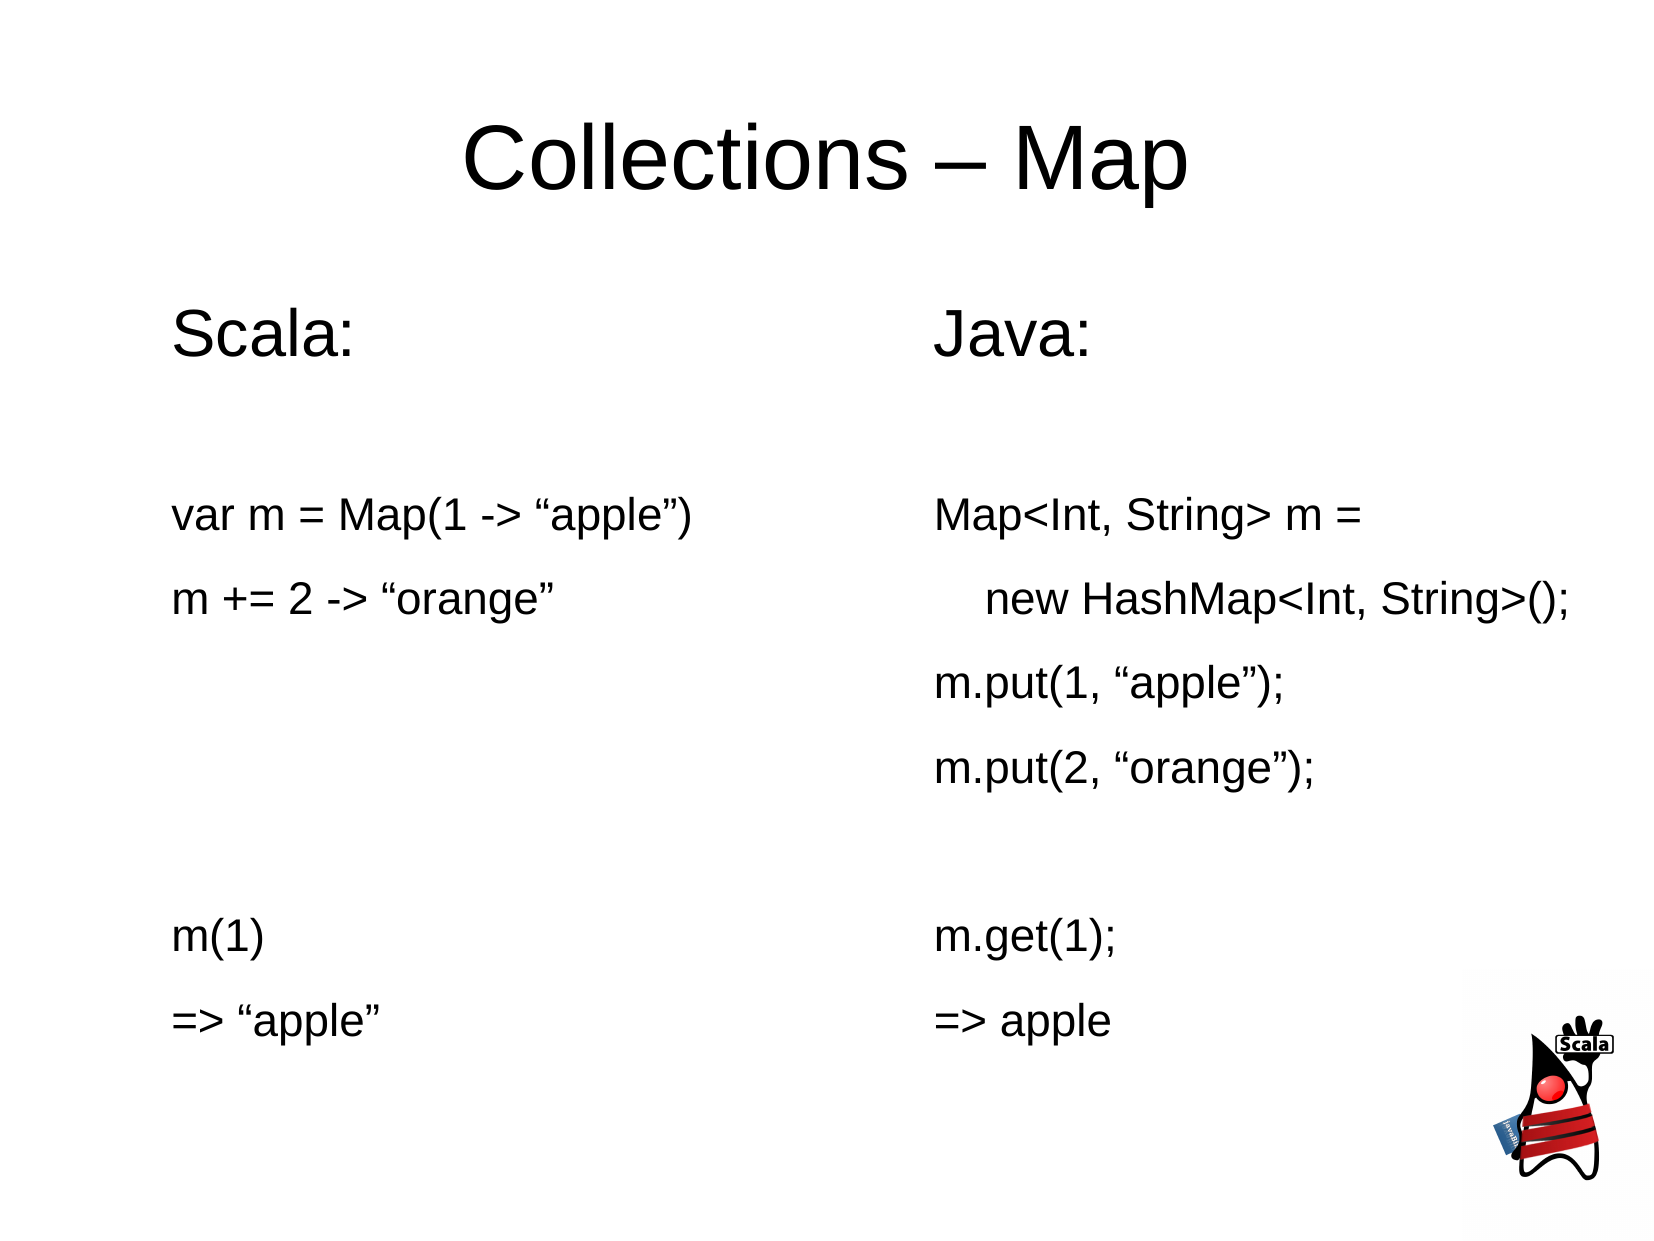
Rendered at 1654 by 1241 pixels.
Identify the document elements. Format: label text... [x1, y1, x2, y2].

list Scala: var m = Map(1 -> “apple”) m += 2 -> “orange” m(1) => “apple” [82, 290, 809, 1109]
list Java: Map<Int, String> m = new HashMap<Int, String>(); m.put(1, “apple”); m.put(2, “orange”); m.get(1); => apple [845, 290, 1572, 1109]
title Collections – Map [82, 56, 1571, 250]
